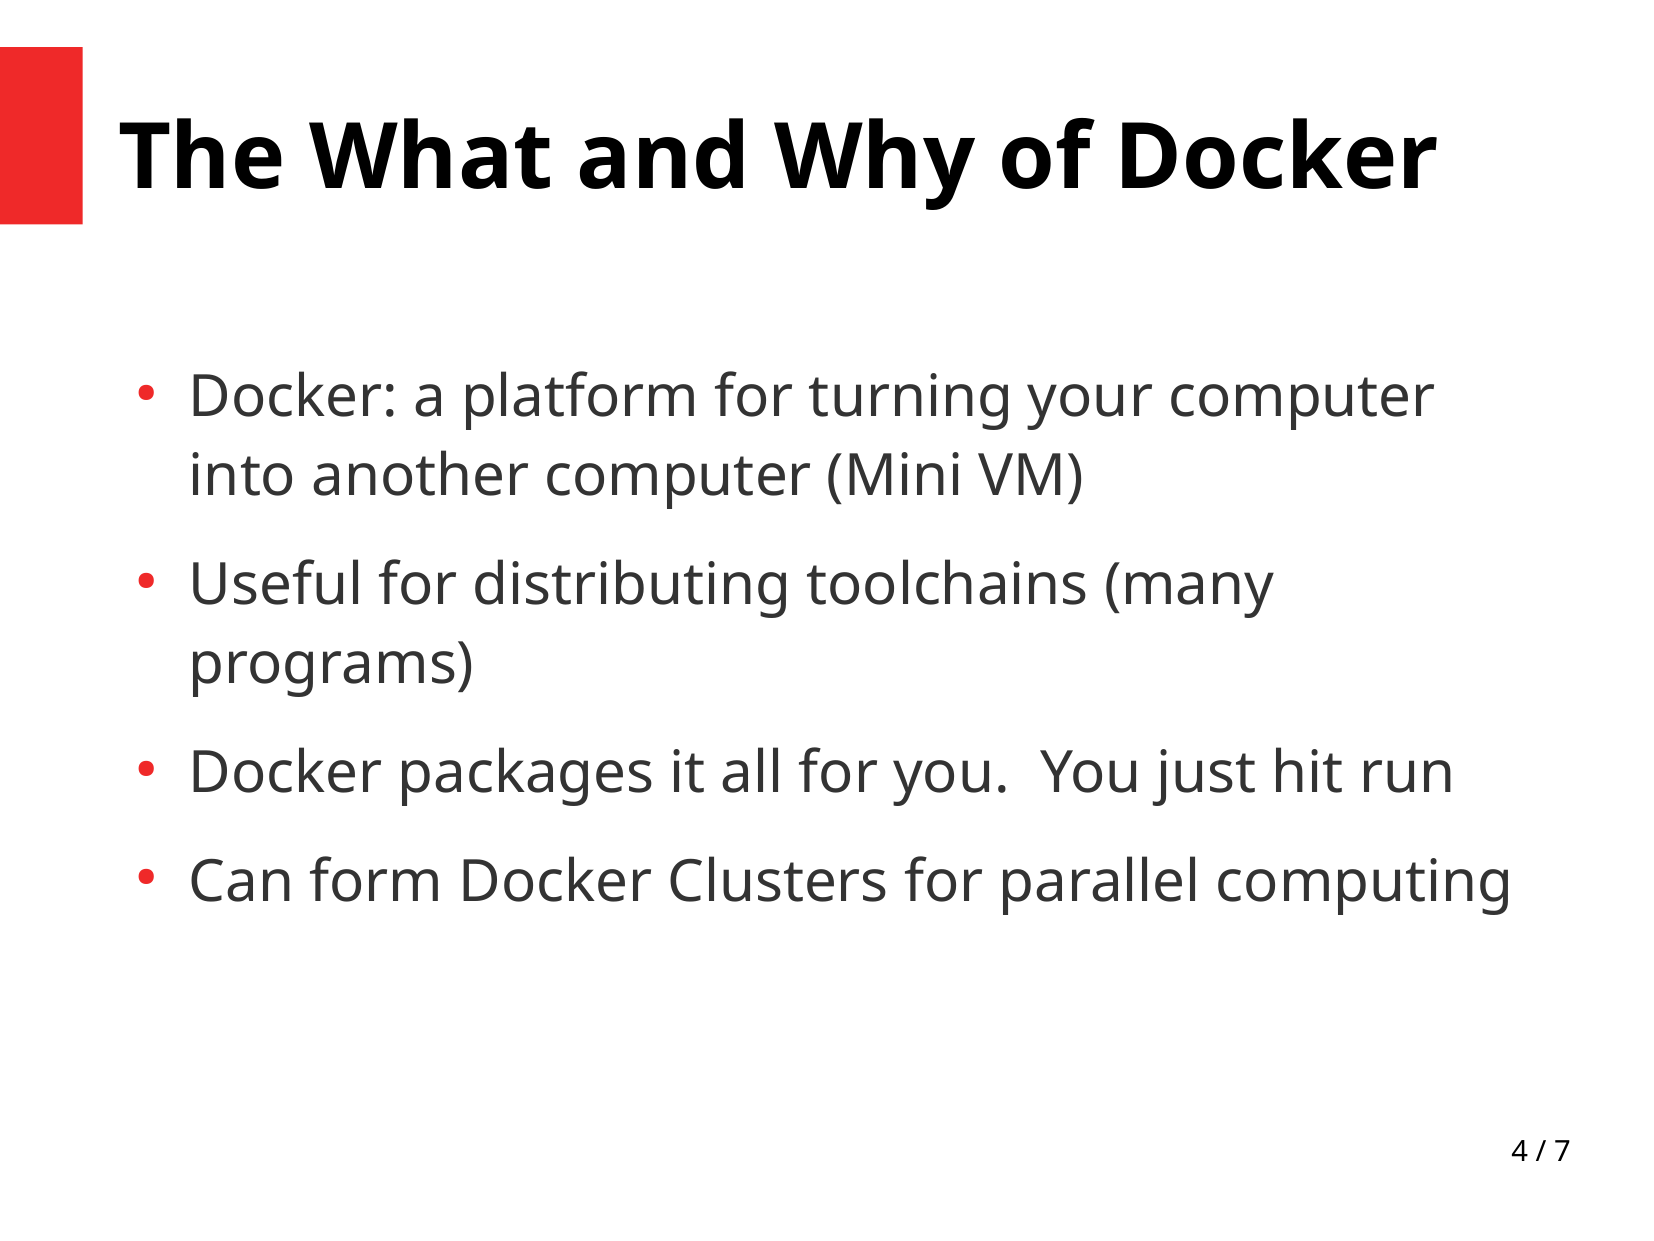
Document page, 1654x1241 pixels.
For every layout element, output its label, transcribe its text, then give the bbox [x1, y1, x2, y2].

list Docker: a platform for turning your computer into another computer (Mini VM) Useful for distributing toolchains (many programs) Docker packages it all for you. You just hit run Can form Docker Clusters for parallel computing [118, 354, 1536, 1074]
title The What and Why of Docker [118, 49, 1571, 257]
